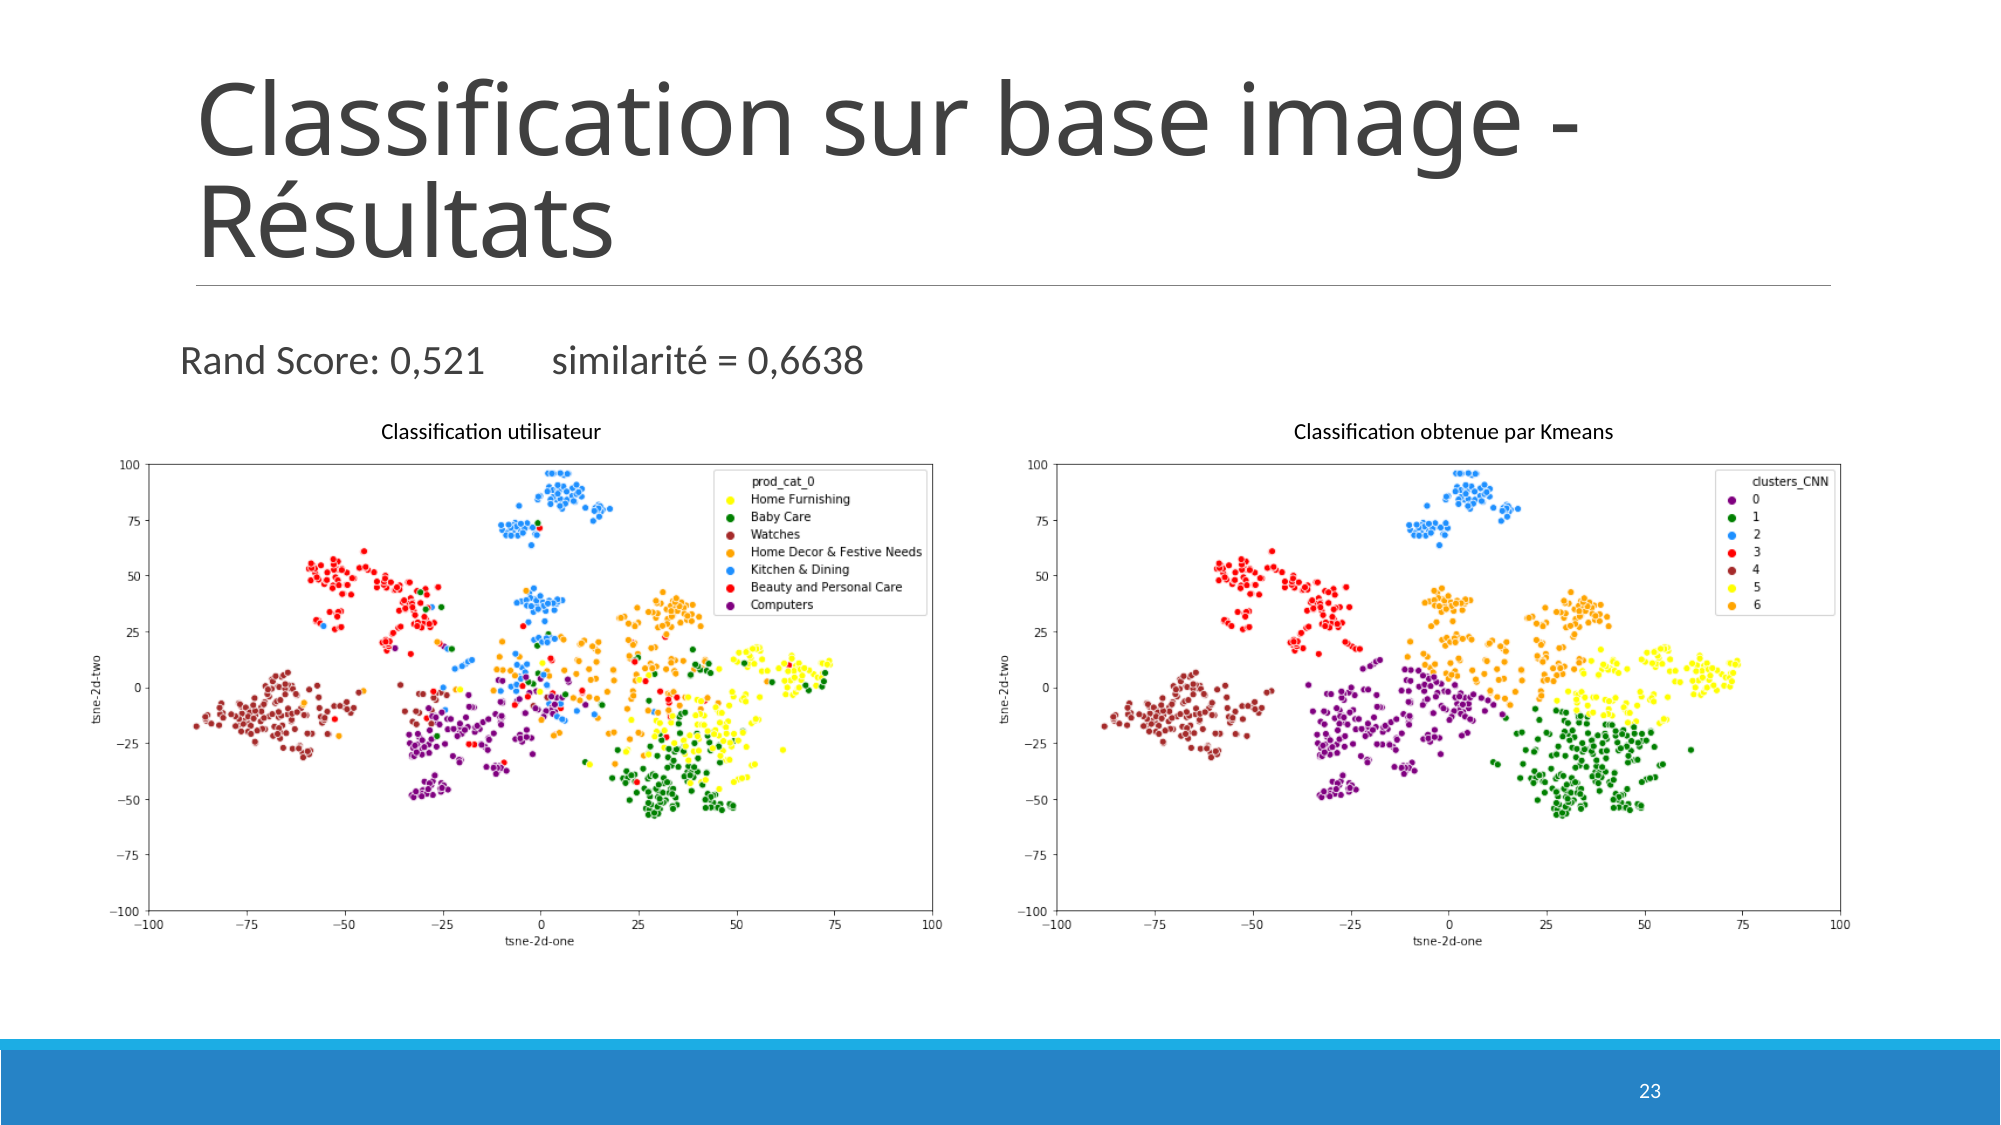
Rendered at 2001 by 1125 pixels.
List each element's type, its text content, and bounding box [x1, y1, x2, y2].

picture [84, 452, 951, 955]
list Rand Score: 0,521 similarité = 0,6638 [180, 331, 1831, 963]
title Classification sur base image - Résultats [180, 47, 1831, 286]
text_box Classification obtenue par Kmeans [1279, 409, 1672, 453]
text_box Classification utilisateur [366, 408, 672, 452]
text_box [1624, 1059, 1840, 1120]
picture [992, 452, 1859, 955]
